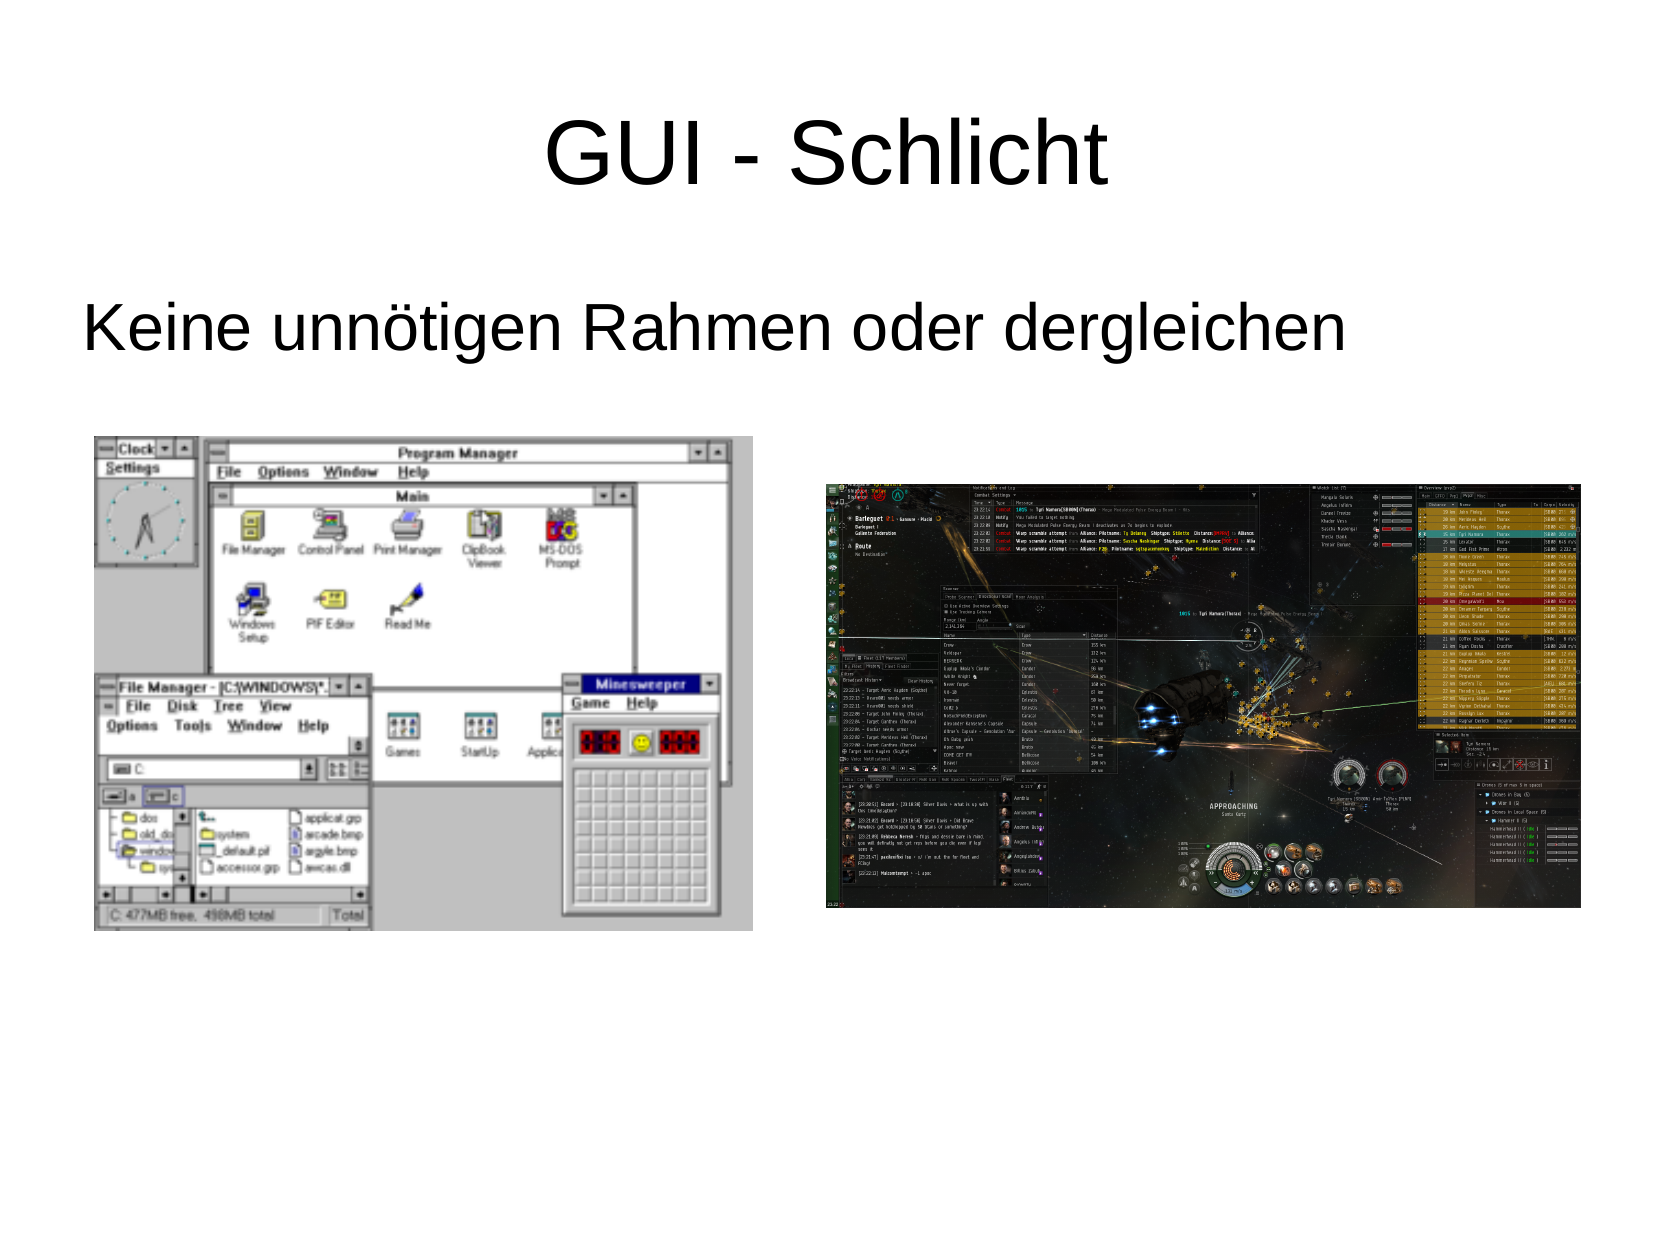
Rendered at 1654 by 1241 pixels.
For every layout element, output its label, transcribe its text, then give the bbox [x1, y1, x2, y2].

subtitle Keine unnötigen Rahmen oder dergleichen [82, 290, 1571, 1010]
picture [826, 484, 1581, 908]
picture [94, 436, 753, 931]
title GUI - Schlicht [82, 49, 1571, 257]
